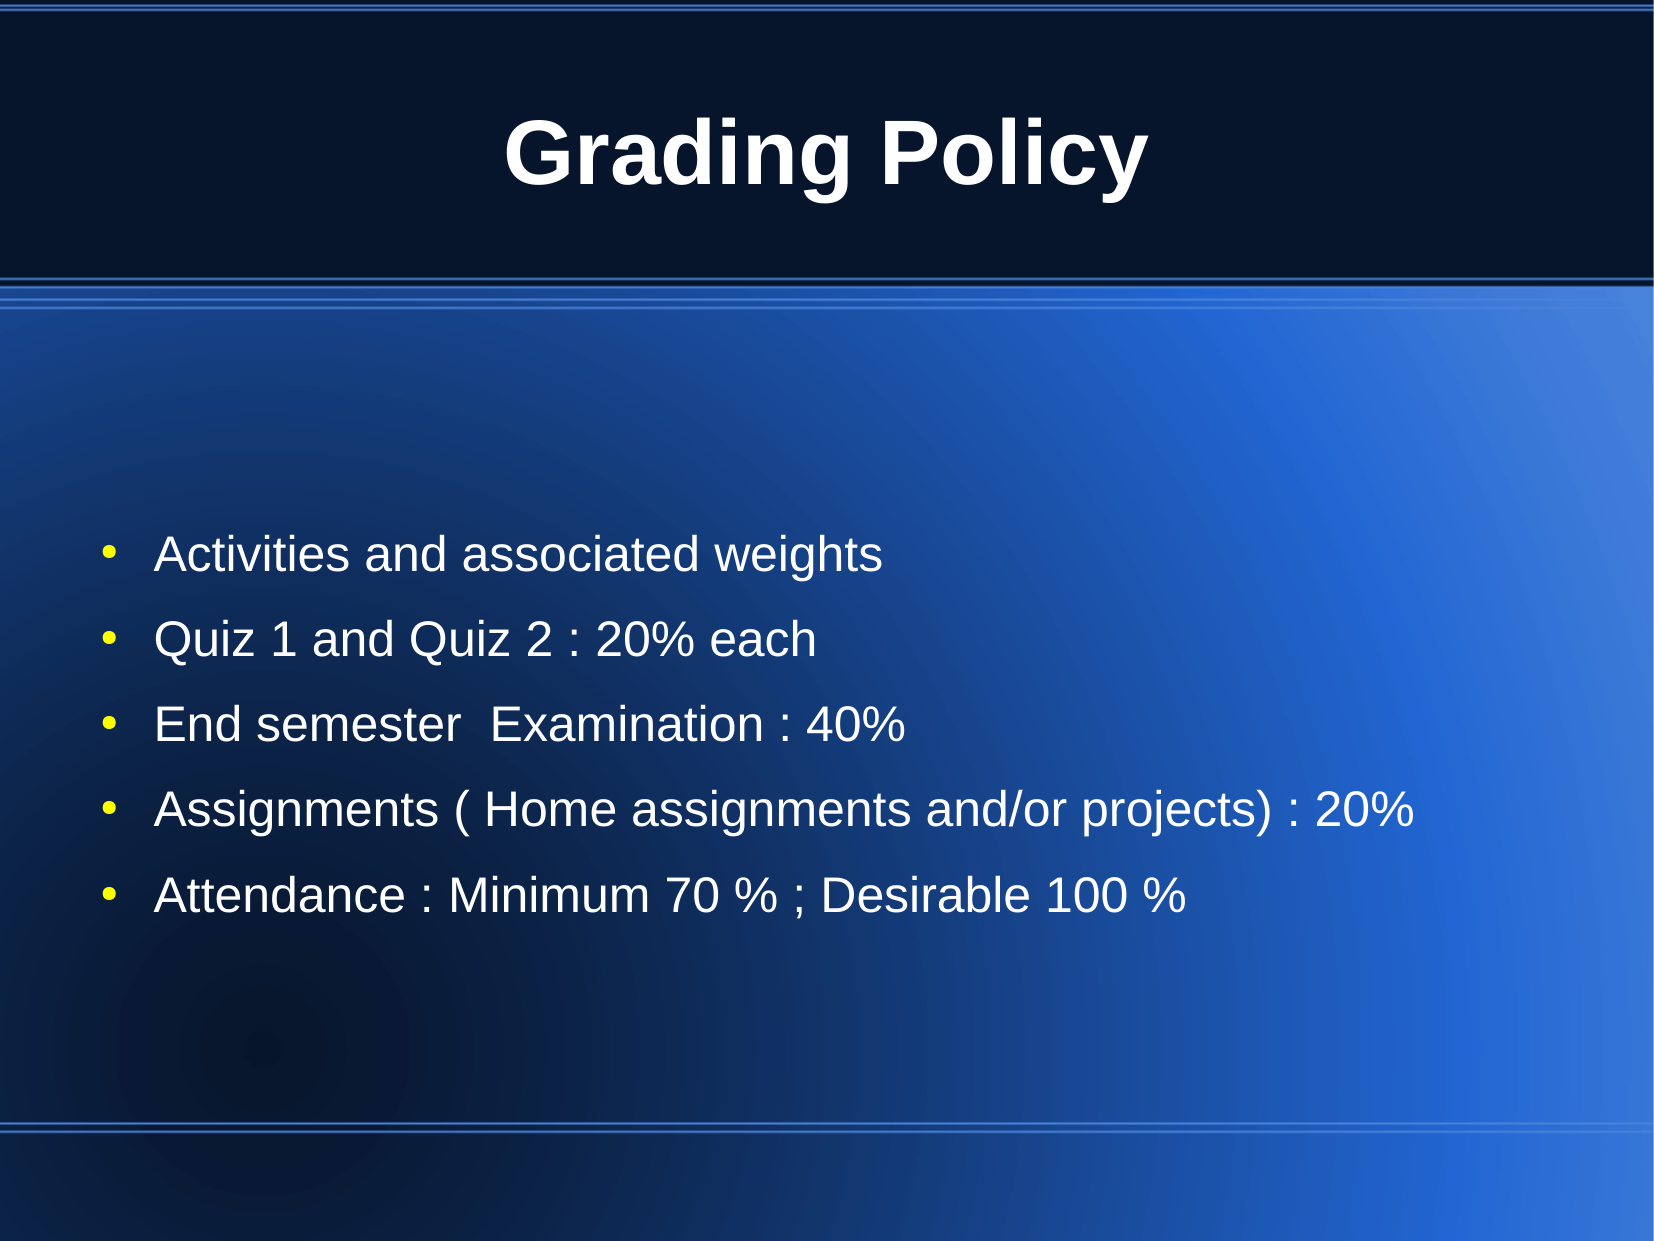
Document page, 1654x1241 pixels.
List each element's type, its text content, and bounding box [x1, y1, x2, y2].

picture [0, 0, 1654, 1241]
title Grading Policy [82, 49, 1571, 257]
list Activities and associated weights Quiz 1 and Quiz 2 : 20% each End semester Examination : 40% Assignments ( Home assignments and/or projects) : 20% Attendance : Minimum 70 % ; Desirable 100 % [82, 355, 1571, 1058]
